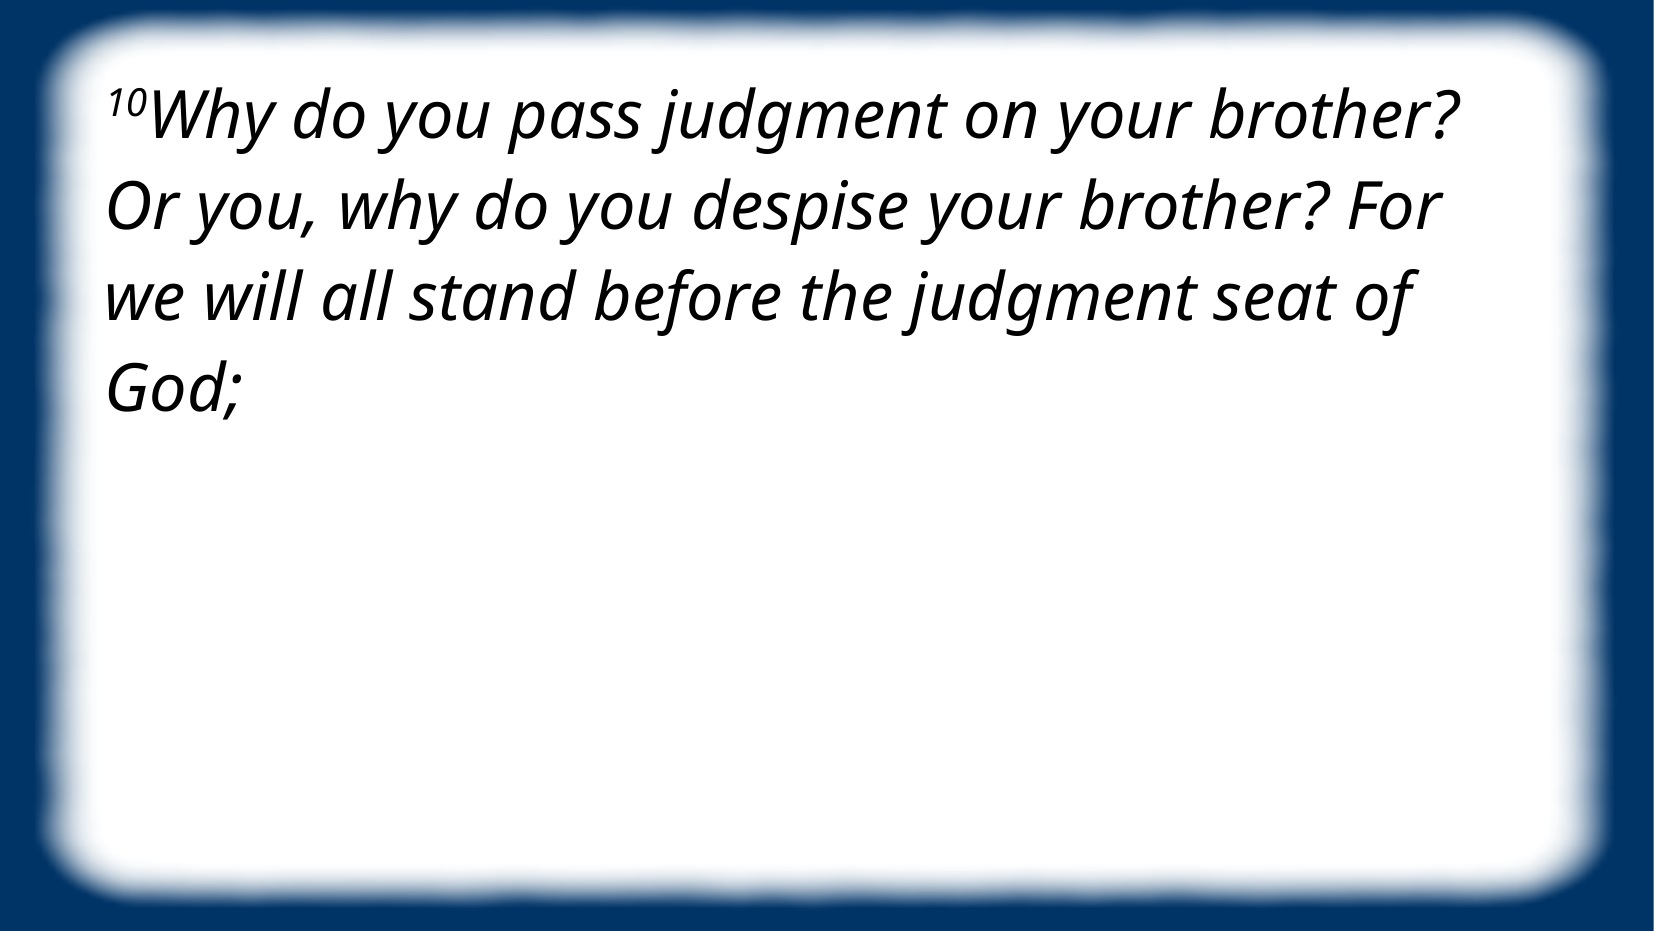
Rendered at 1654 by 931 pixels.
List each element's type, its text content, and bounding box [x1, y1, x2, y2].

text_box 10Why do you pass judgment on your brother? Or you, why do you despise your brother? For we will all stand before the judgment seat of God; [90, 60, 1546, 430]
picture [0, 0, 1654, 931]
